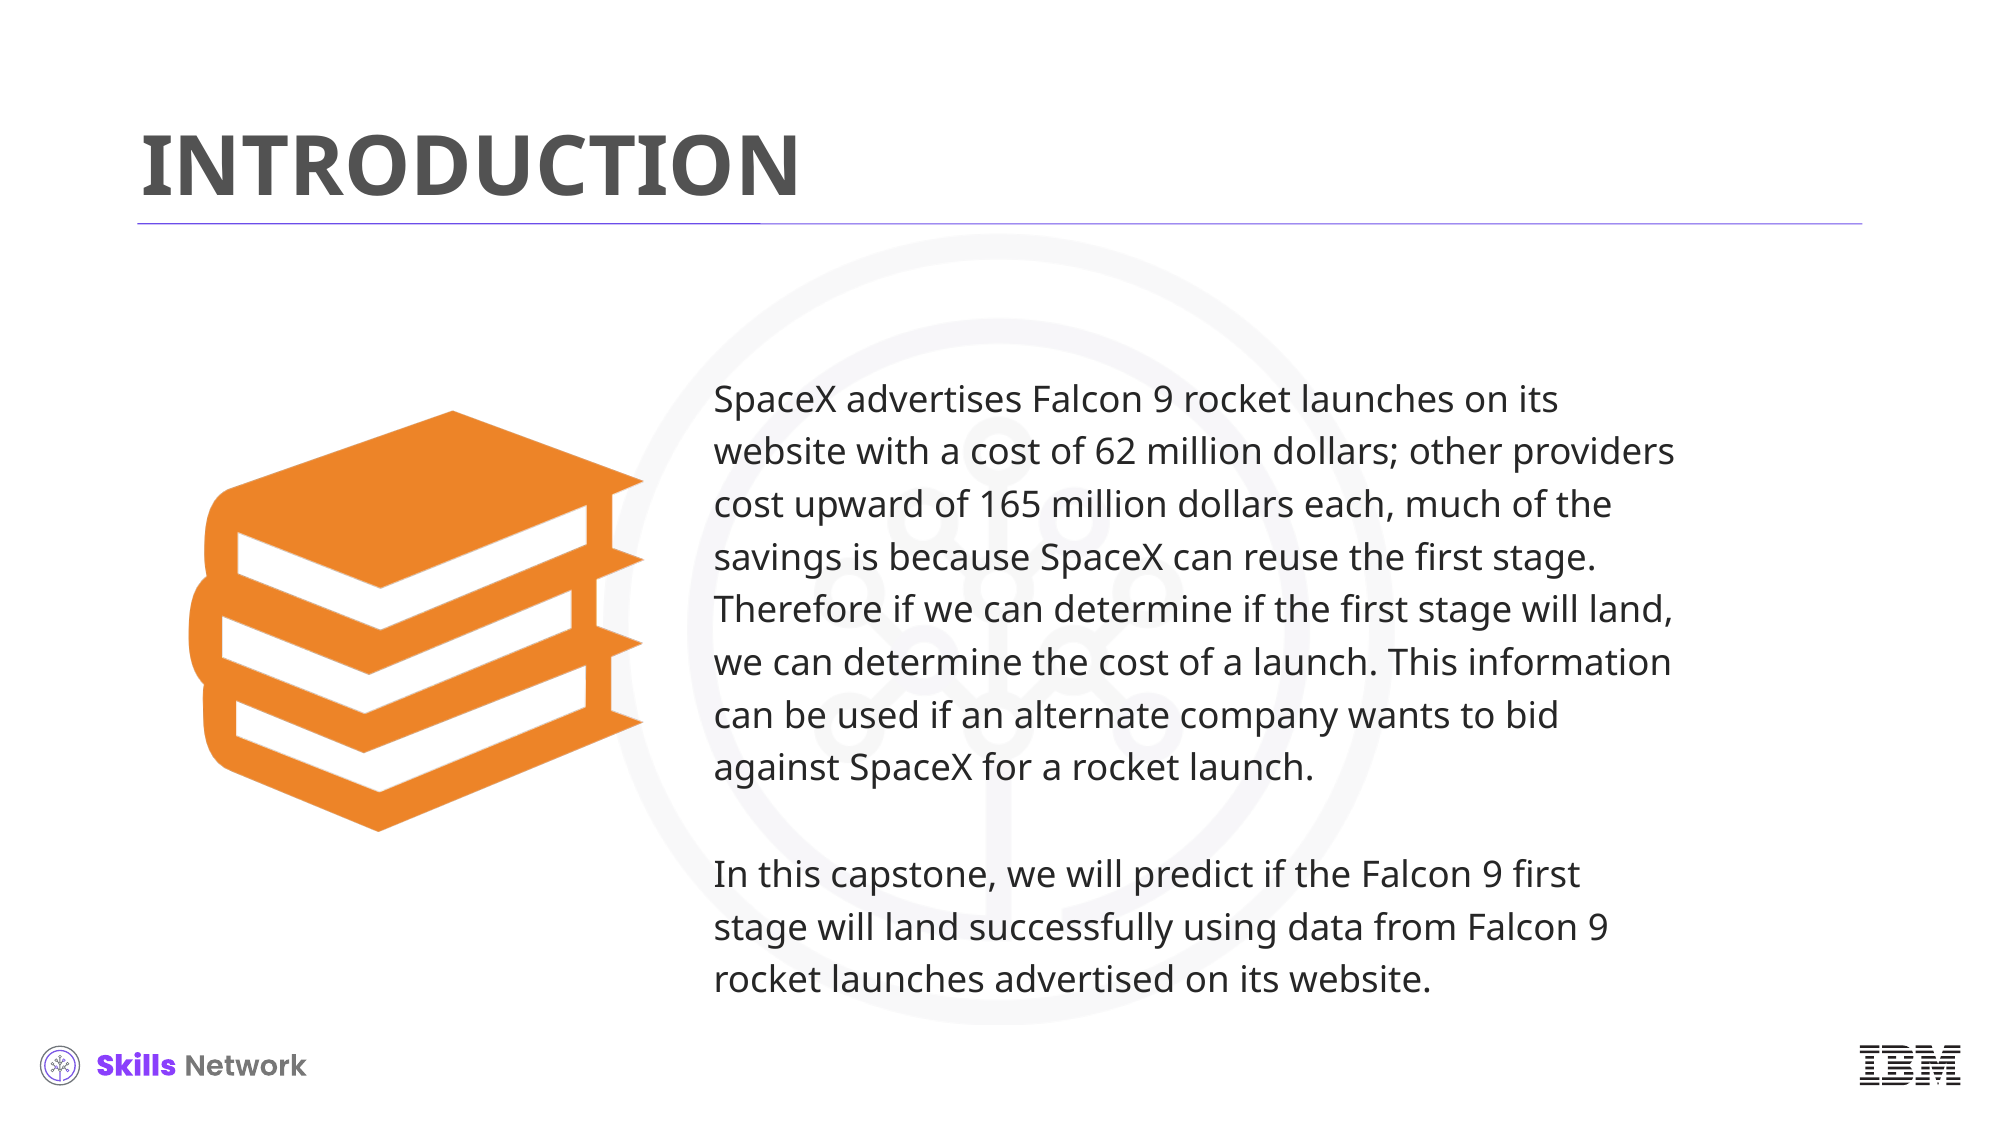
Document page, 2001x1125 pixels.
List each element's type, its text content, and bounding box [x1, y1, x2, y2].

picture [163, 370, 665, 873]
title INTRODUCTION [126, 59, 1381, 278]
text_box SpaceX advertises Falcon 9 rocket launches on its website with a cost of 62 million dollars; other providers cost upward of 165 million dollars each, much of the savings is because SpaceX can reuse the first stage. Therefore if we can determine if the first stage will land, we can determine the cost of a launch. This information can be used if an alternate company wants to bid against SpaceX for a rocket launch. In this capstone, we will predict if the Falcon 9 first stage will land successfully using data from Falcon 9 rocket launches advertised on its website. [675, 261, 1885, 1013]
